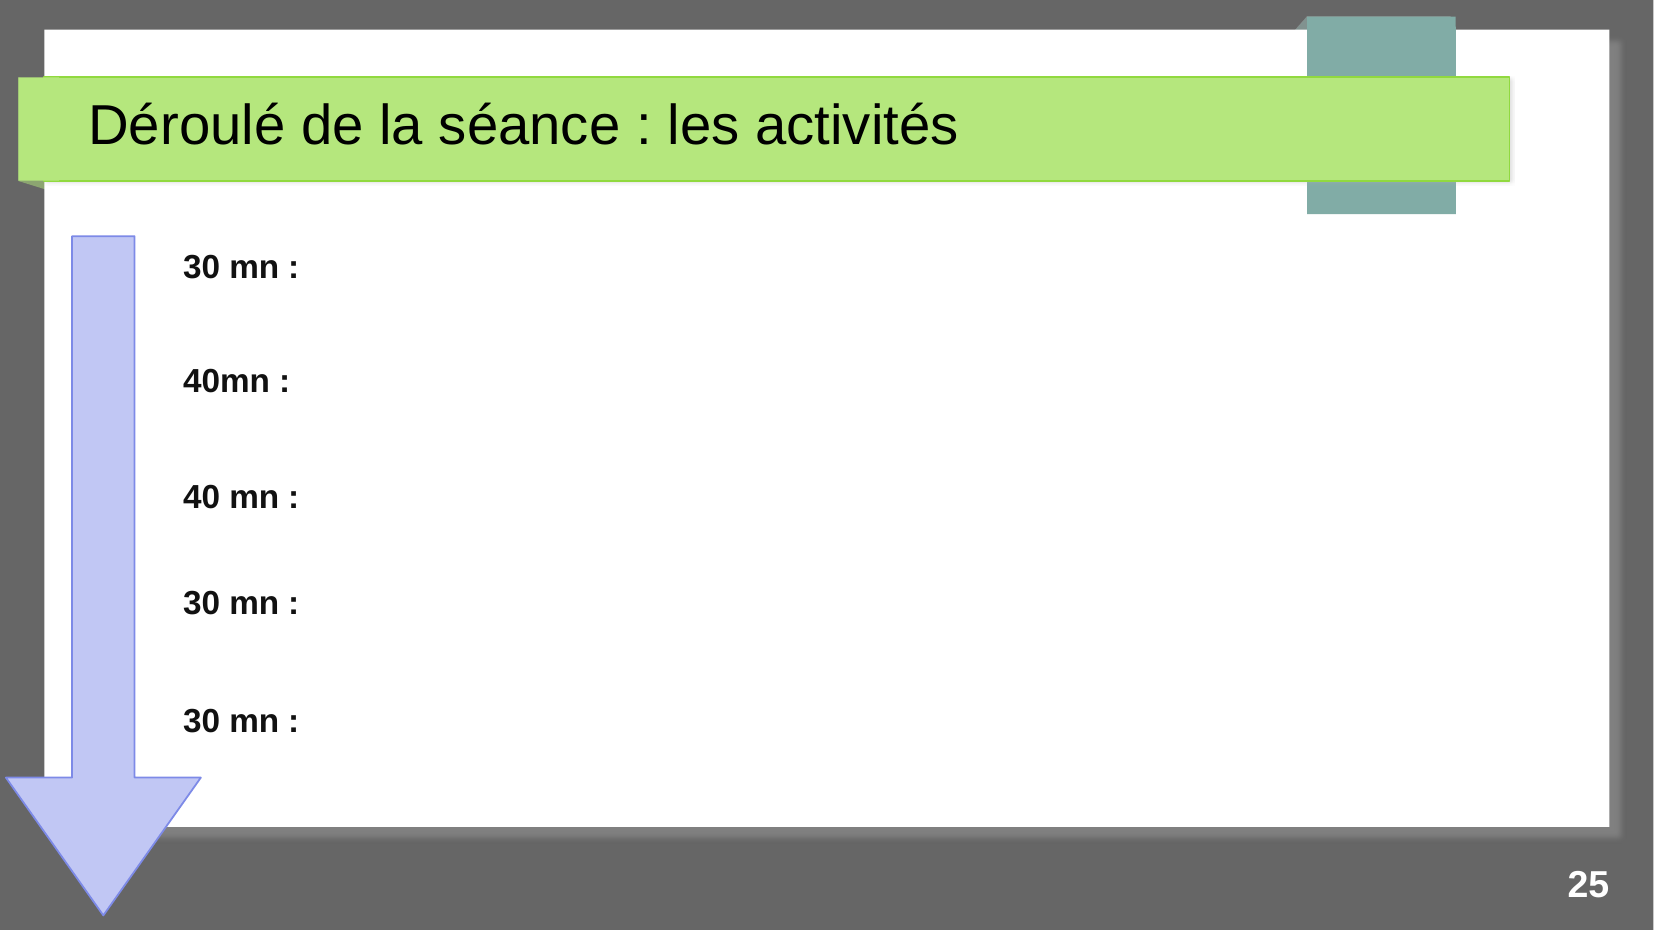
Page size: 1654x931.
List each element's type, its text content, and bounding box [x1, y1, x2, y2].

list 40mn : [183, 356, 1654, 406]
list 30 mn : [183, 578, 1654, 628]
text_box <numéro> [974, 856, 1625, 916]
title Déroulé de la séance : les activités [88, 73, 1506, 178]
list 40 mn : [183, 472, 1654, 522]
list 30 mn : [183, 696, 1654, 746]
list 30 mn : [183, 242, 1654, 292]
text_box [5, 236, 201, 916]
